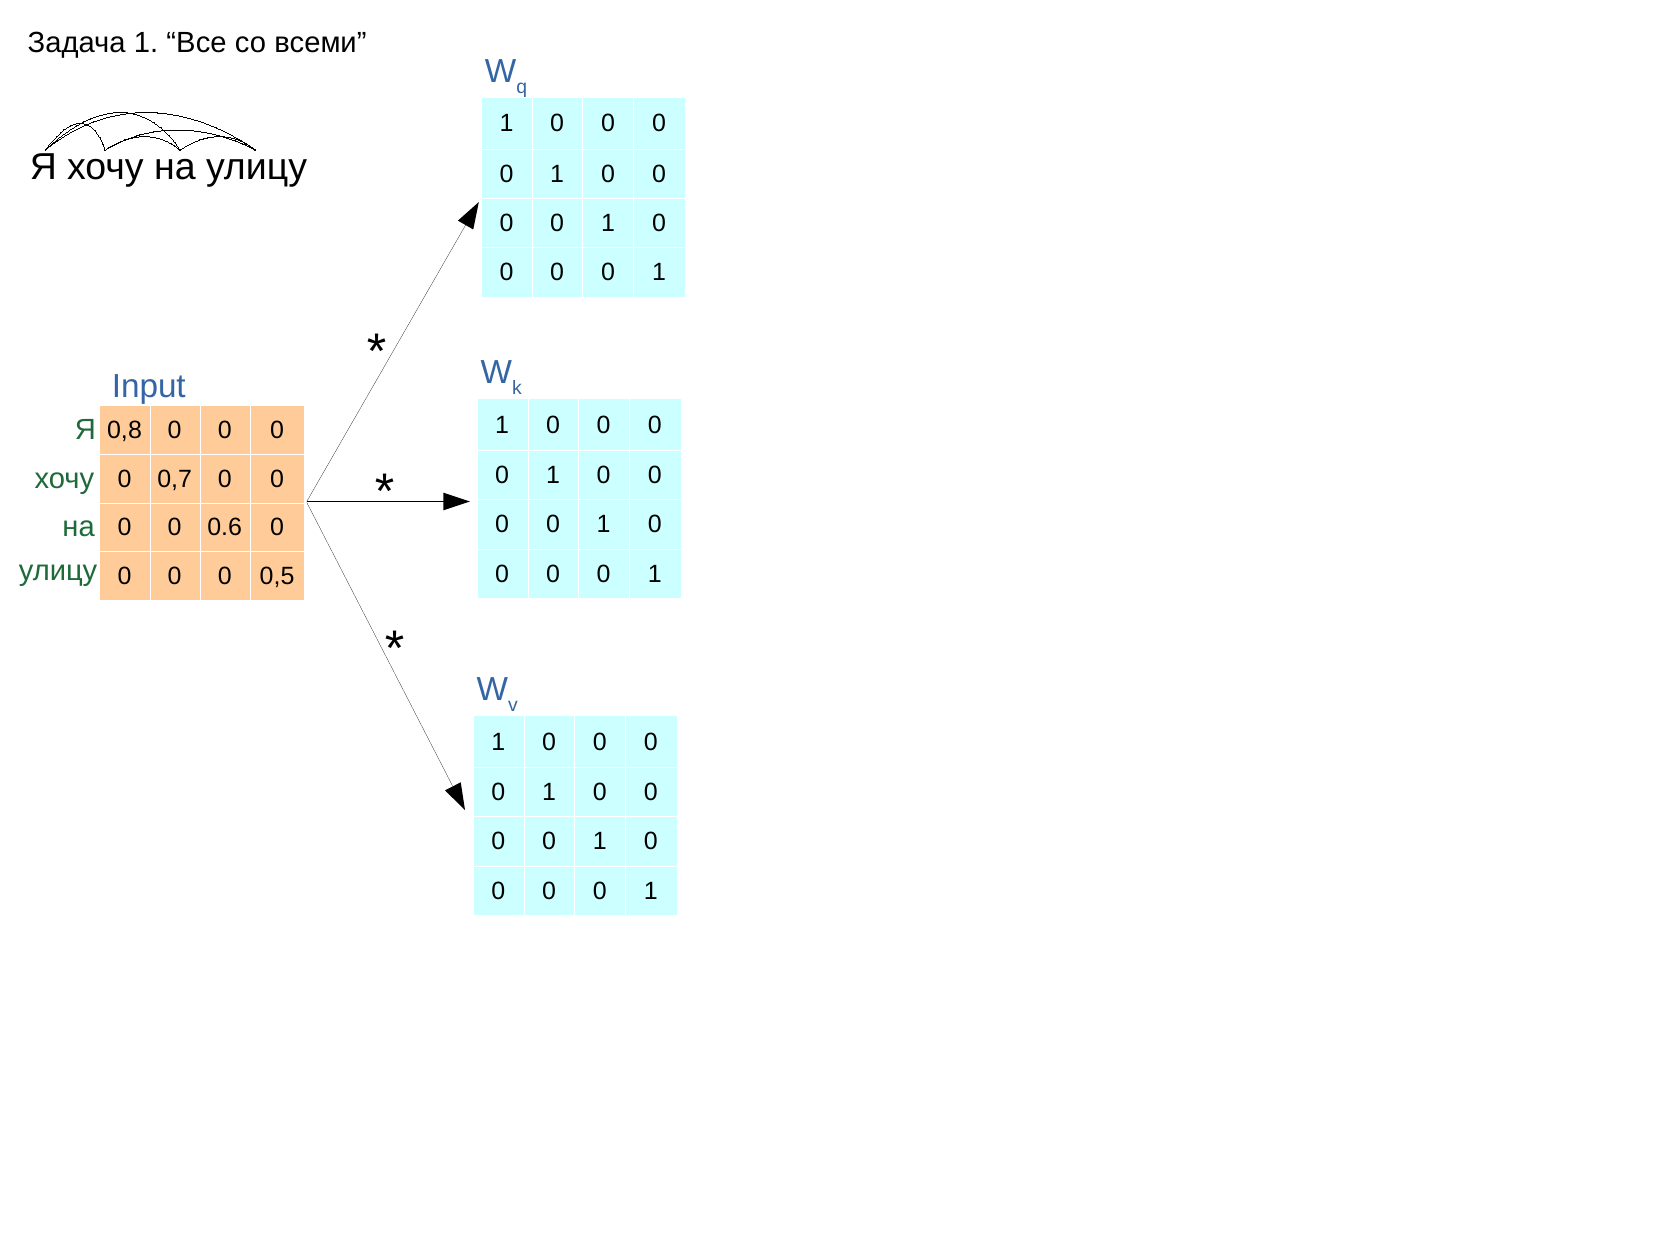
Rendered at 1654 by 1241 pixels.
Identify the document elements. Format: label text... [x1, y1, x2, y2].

table_header 0 [201, 406, 250, 454]
table_cell 0 [575, 867, 625, 915]
table_cell 0 [100, 552, 150, 600]
table_cell 1 [575, 817, 625, 866]
table_cell 0 [474, 768, 524, 816]
table_cell 0 [151, 552, 200, 600]
table_header 0 [579, 399, 629, 450]
table_cell 0 [251, 504, 304, 551]
table_cell 0 [474, 817, 524, 866]
table_header 0 [583, 98, 633, 149]
table_cell 0 [634, 150, 685, 198]
text_box Wv [461, 663, 561, 724]
table_cell 0 [575, 768, 625, 816]
table_cell 0 [201, 552, 250, 600]
table_cell 0 [478, 550, 528, 598]
table_cell 0 [579, 451, 629, 499]
table_header 0 [529, 399, 578, 450]
text_box на [47, 502, 99, 546]
table_cell 0 [626, 817, 677, 866]
table_cell 0 [100, 504, 150, 551]
table_cell 0,5 [251, 552, 304, 600]
text_box * [352, 316, 397, 387]
table_cell 1 [525, 768, 574, 816]
table_cell 0,7 [151, 455, 200, 503]
table_cell 0 [533, 199, 582, 247]
table_header 0 [626, 716, 677, 767]
text_box Я [60, 405, 99, 454]
text_box Input [97, 360, 211, 412]
table_cell 1 [583, 199, 633, 247]
table_cell 1 [529, 451, 578, 499]
table_cell 0 [100, 455, 150, 503]
table_cell 0 [201, 455, 250, 503]
table_header 0 [533, 98, 582, 149]
text_box хочу [19, 454, 99, 503]
table_cell 0 [626, 768, 677, 816]
table_cell 0 [579, 550, 629, 598]
text_box Задача 1. “Все со всеми” [12, 18, 451, 66]
table_cell 0 [482, 248, 532, 297]
table_cell 0 [525, 867, 574, 915]
table_cell 1 [579, 500, 629, 549]
table_cell 0 [583, 248, 633, 297]
text_box улицу [3, 546, 99, 595]
table_header 0 [630, 399, 681, 450]
table_header 0 [251, 406, 304, 454]
table_cell 0 [525, 817, 574, 866]
table_cell 0 [529, 550, 578, 598]
table_header 0 [634, 98, 685, 149]
table_cell 0.6 [201, 504, 250, 551]
table_header 1 [482, 98, 532, 149]
table_cell 0 [251, 455, 304, 503]
table_cell 0 [478, 500, 528, 549]
table_cell 0 [583, 150, 633, 198]
table_cell 0 [482, 199, 532, 247]
table_header 0,8 [100, 406, 150, 454]
table_cell 0 [151, 504, 200, 551]
table_header 1 [474, 716, 524, 767]
table_header 0 [525, 716, 574, 767]
table_cell 1 [634, 248, 685, 297]
table_cell 0 [474, 867, 524, 915]
table_cell 0 [630, 451, 681, 499]
table_header 0 [575, 716, 625, 767]
table_cell 0 [533, 248, 582, 297]
table_cell 0 [482, 150, 532, 198]
table_cell 0 [529, 500, 578, 549]
text_box Я хочу на улицу [15, 138, 323, 196]
table_cell 1 [533, 150, 582, 198]
table_cell 1 [626, 867, 677, 915]
text_box Wk [465, 346, 565, 407]
table_cell 0 [634, 199, 685, 247]
table_cell 0 [478, 451, 528, 499]
table_header 0 [151, 406, 200, 454]
text_box * [360, 456, 405, 541]
table_cell 1 [630, 550, 681, 598]
table_header 1 [478, 399, 528, 450]
text_box Wq [470, 45, 569, 106]
text_box * [369, 613, 415, 684]
table_cell 0 [630, 500, 681, 549]
